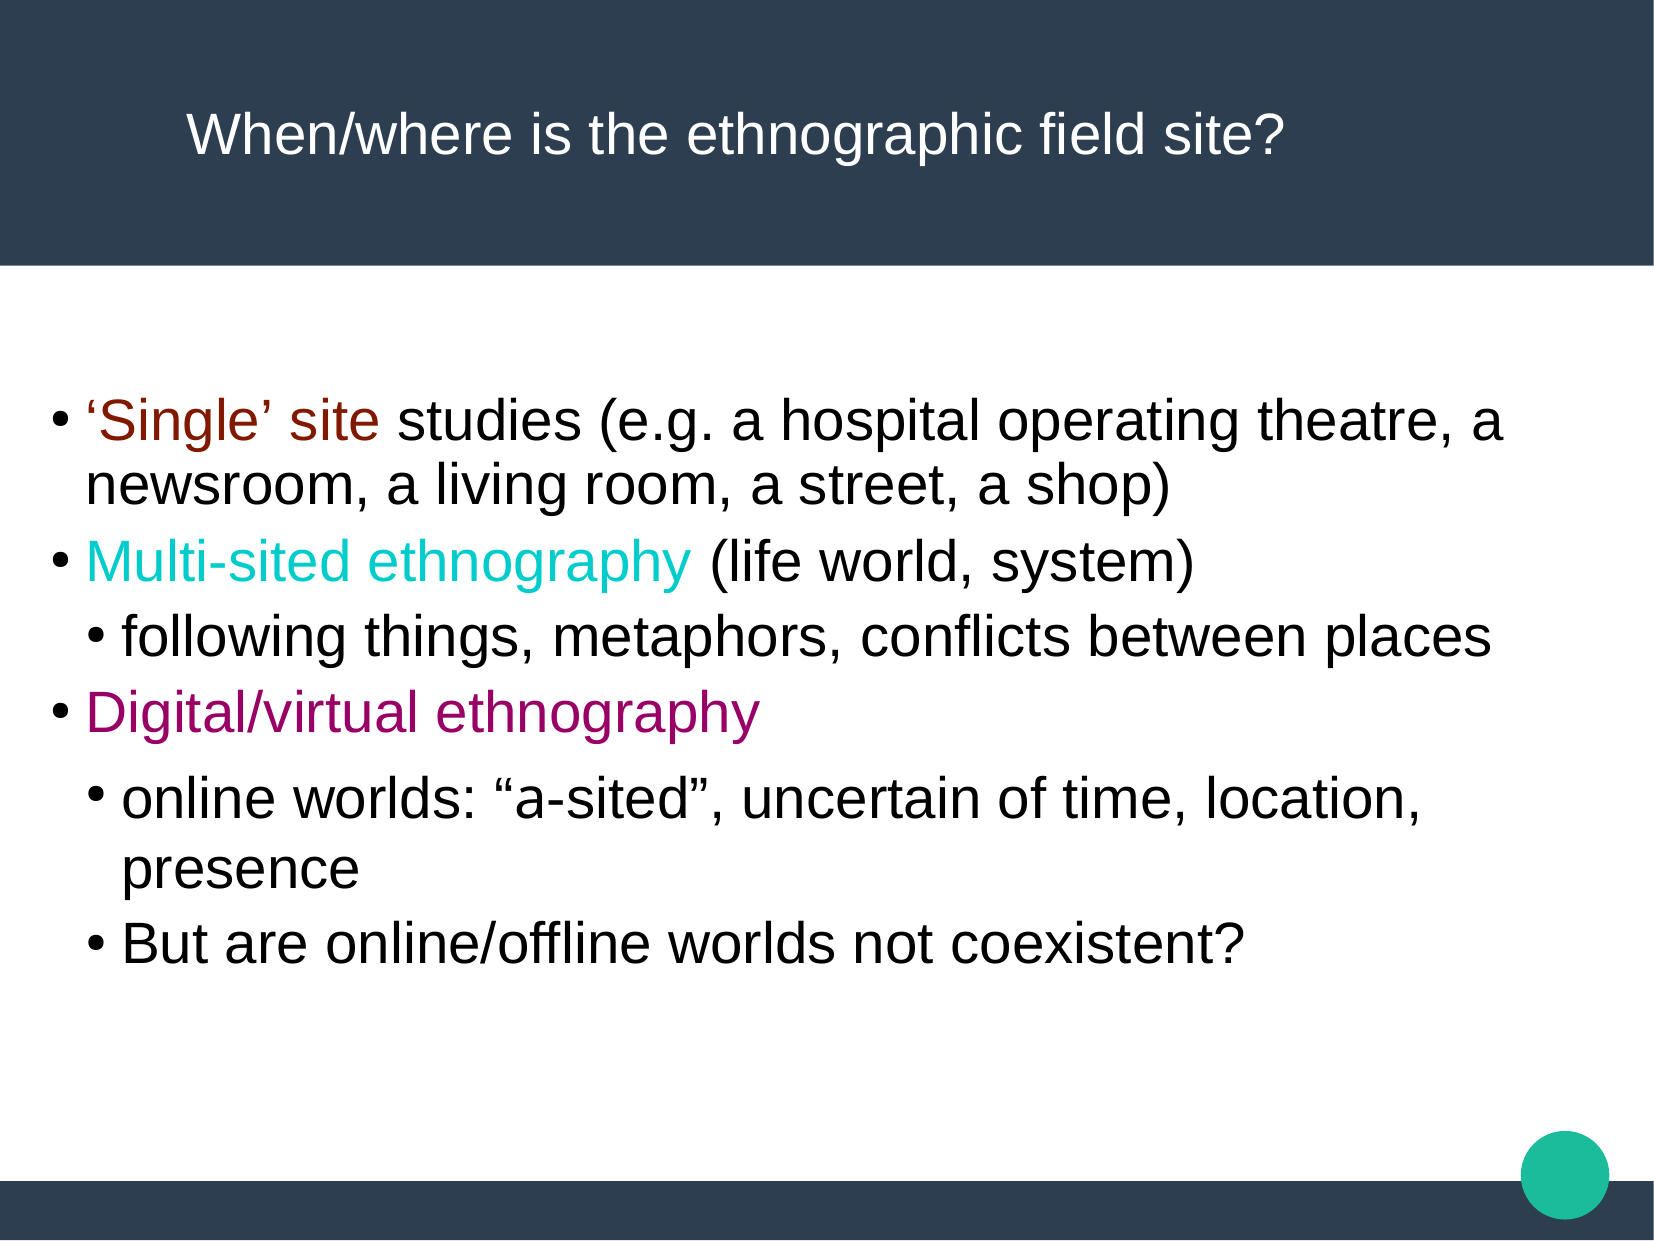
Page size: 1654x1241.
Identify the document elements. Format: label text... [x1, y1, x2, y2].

title When/where is the ethnographic field site? [99, 37, 1375, 225]
text_box ‘Single’ site studies (e.g. a hospital operating theatre, a newsroom, a living room, a street, a shop) Multi-sited ethnography (life world, system) following things, metaphors, conflicts between places Digital/virtual ethnography online worlds: “a-sited”, uncertain of time, location, presence But are online/offline worlds not coexistent? [35, 379, 1611, 1123]
